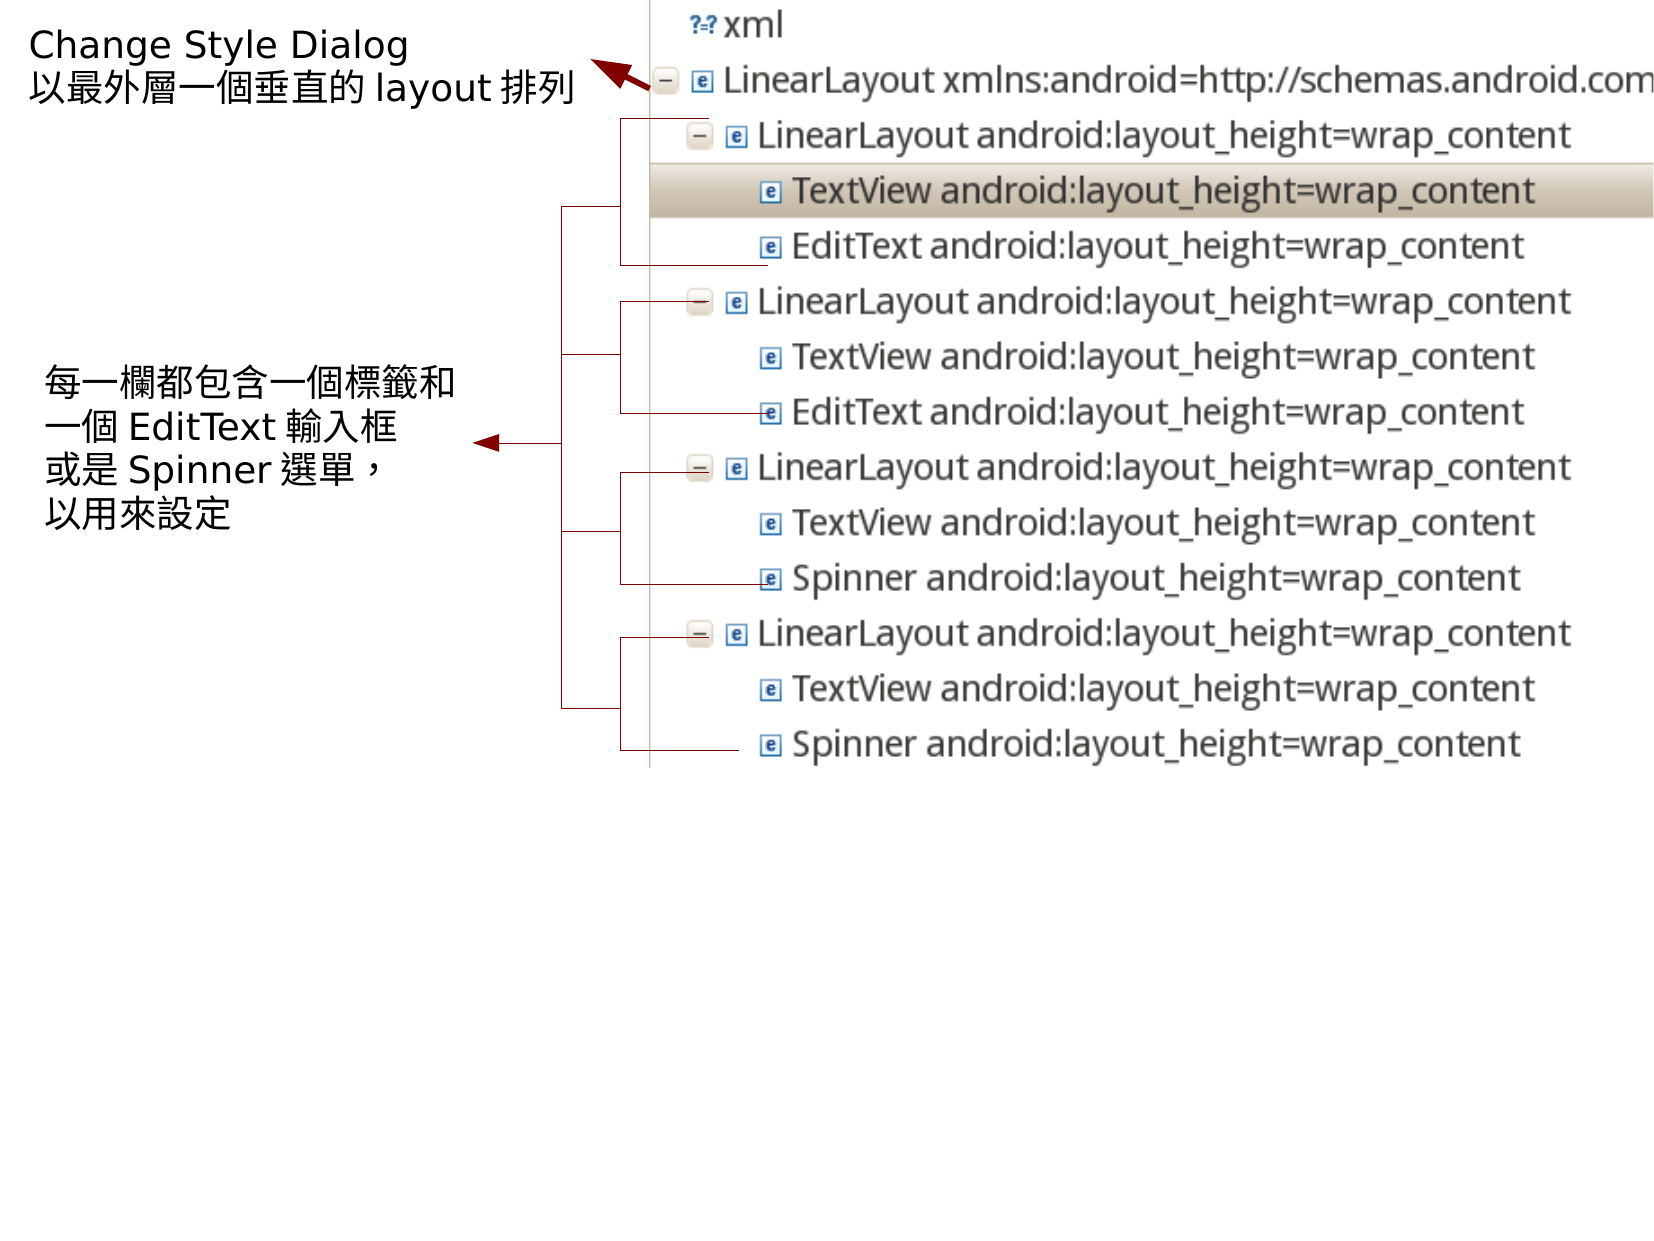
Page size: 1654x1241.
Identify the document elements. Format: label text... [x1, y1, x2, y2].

text_box Change Style Dialog 以最外層一個垂直的layout排列 [13, 16, 591, 119]
picture [649, 0, 1654, 768]
text_box 每一欄都包含一個標籤和 一個EditText輸入框 或是Spinner選單， 以用來設定 [29, 354, 472, 544]
